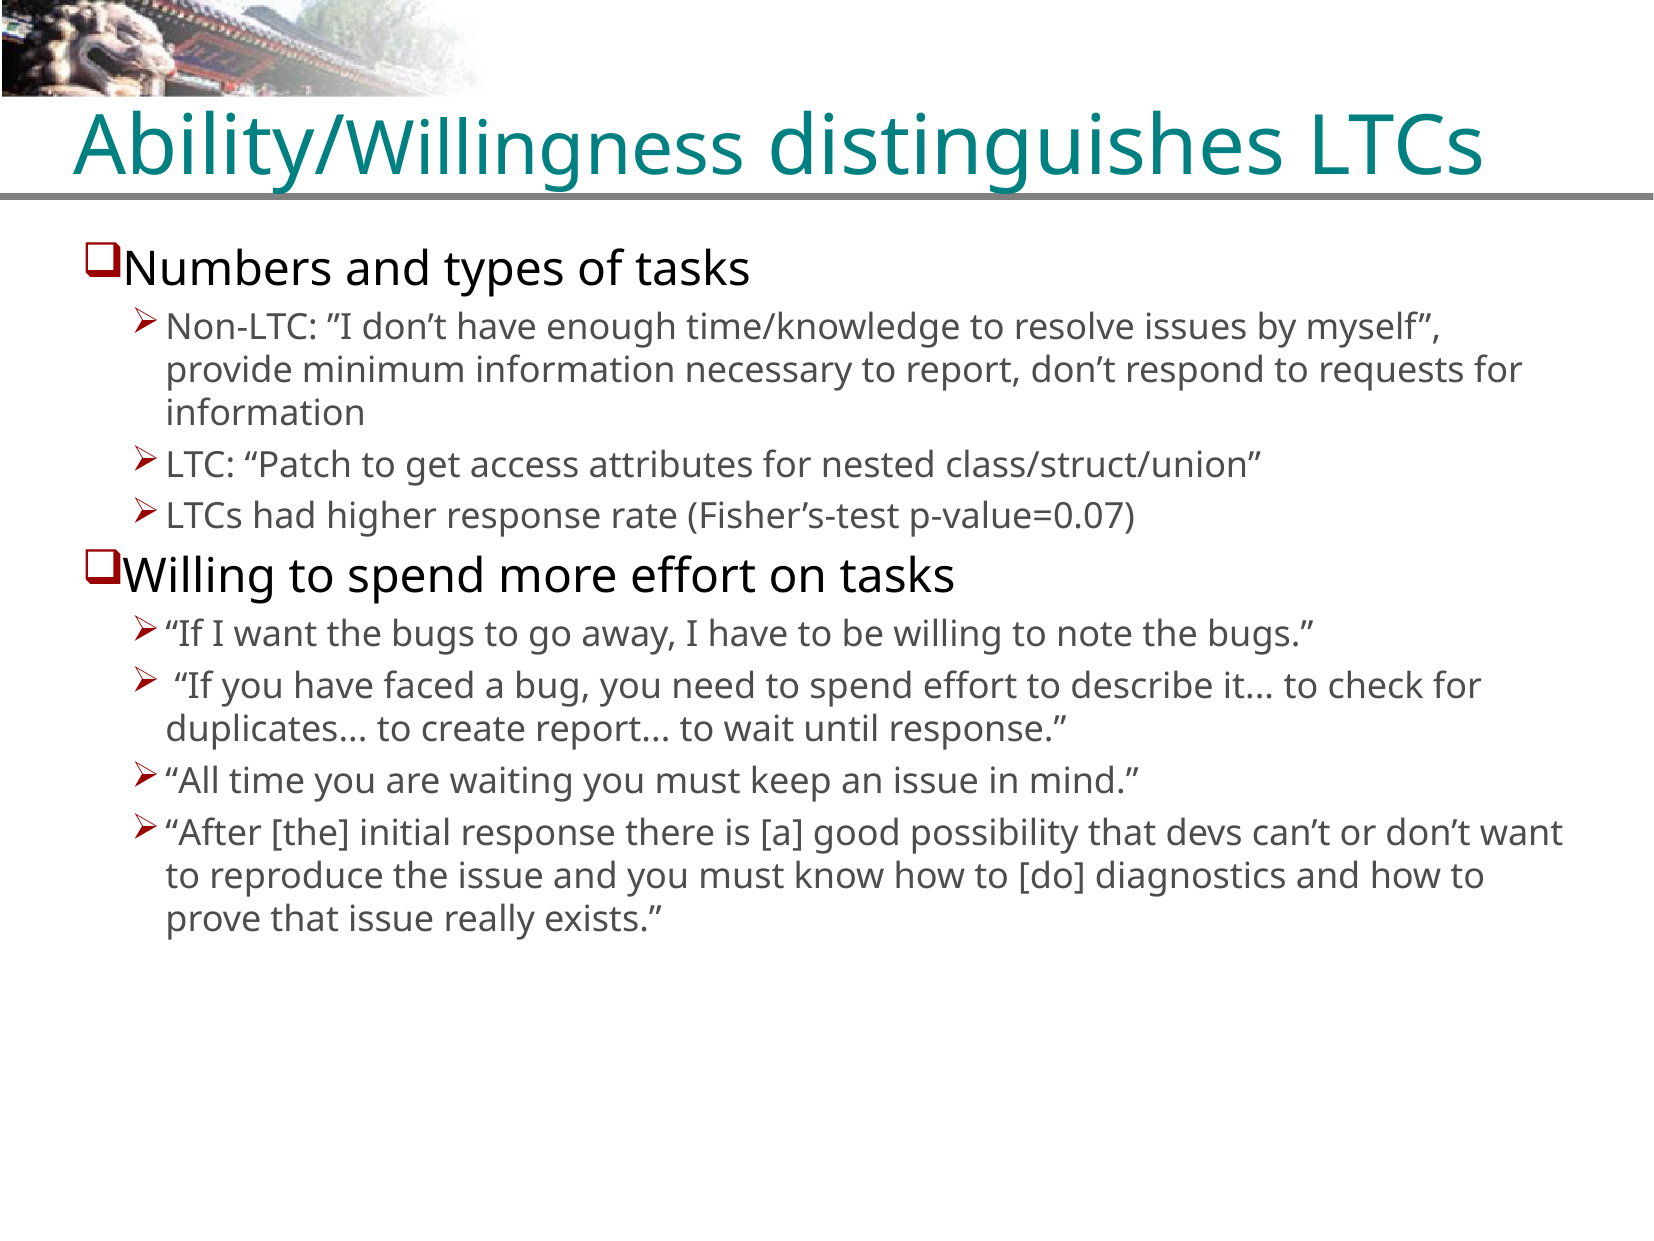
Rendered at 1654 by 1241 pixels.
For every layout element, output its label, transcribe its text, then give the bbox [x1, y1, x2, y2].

picture [0, 0, 524, 97]
list Numbers and types of tasks Non-LTC: ”I don’t have enough time/knowledge to resolve issues by myself”, provide minimum information necessary to report, don’t respond to requests for information LTC: “Patch to get access attributes for nested class/struct/union” LTCs had higher response rate (Fisher’s-test p-value=0.07) Willing to spend more effort on tasks “If I want the bugs to go away, I have to be willing to note the bugs.” “If you have faced a bug, you need to spend effort to describe it... to check for duplicates... to create report... to wait until response.” “All time you are waiting you must keep an issue in mind.” “After [the] initial response there is [a] good possibility that devs can’t or don’t want to reproduce the issue and you must know how to [do] diagnostics and how to prove that issue really exists.” [58, 229, 1585, 949]
title Ability/Willingness distinguishes LTCs [58, 82, 1654, 199]
